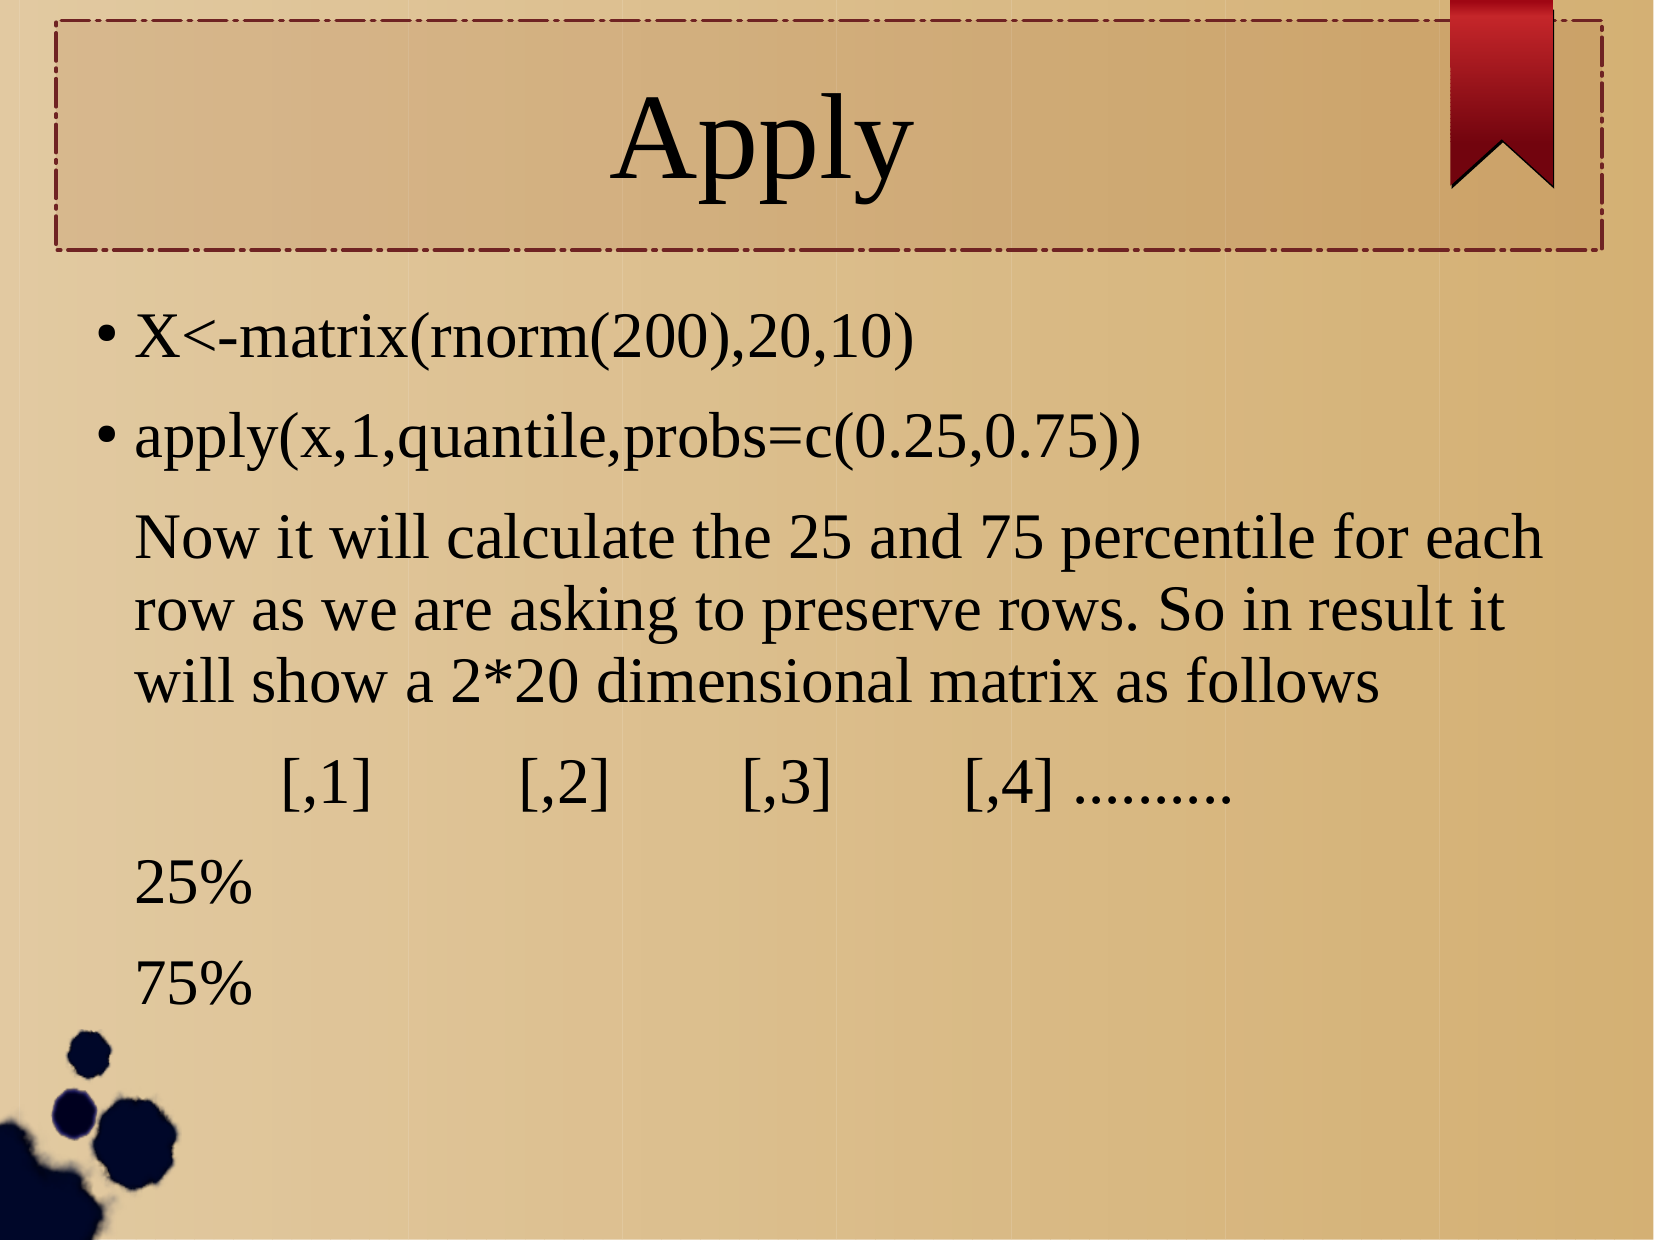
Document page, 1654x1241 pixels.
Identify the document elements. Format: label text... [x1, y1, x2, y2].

title Apply [82, 47, 1412, 229]
list X<-matrix(rnorm(200),20,10) apply(x,1,quantile,probs=c(0.25,0.75)) Now it will calculate the 25 and 75 percentile for each row as we are asking to preserve rows. So in result it will show a 2*20 dimensional matrix as follows [,1] [,2] [,3] [,4] .......... 25% 75% [82, 299, 1571, 1019]
